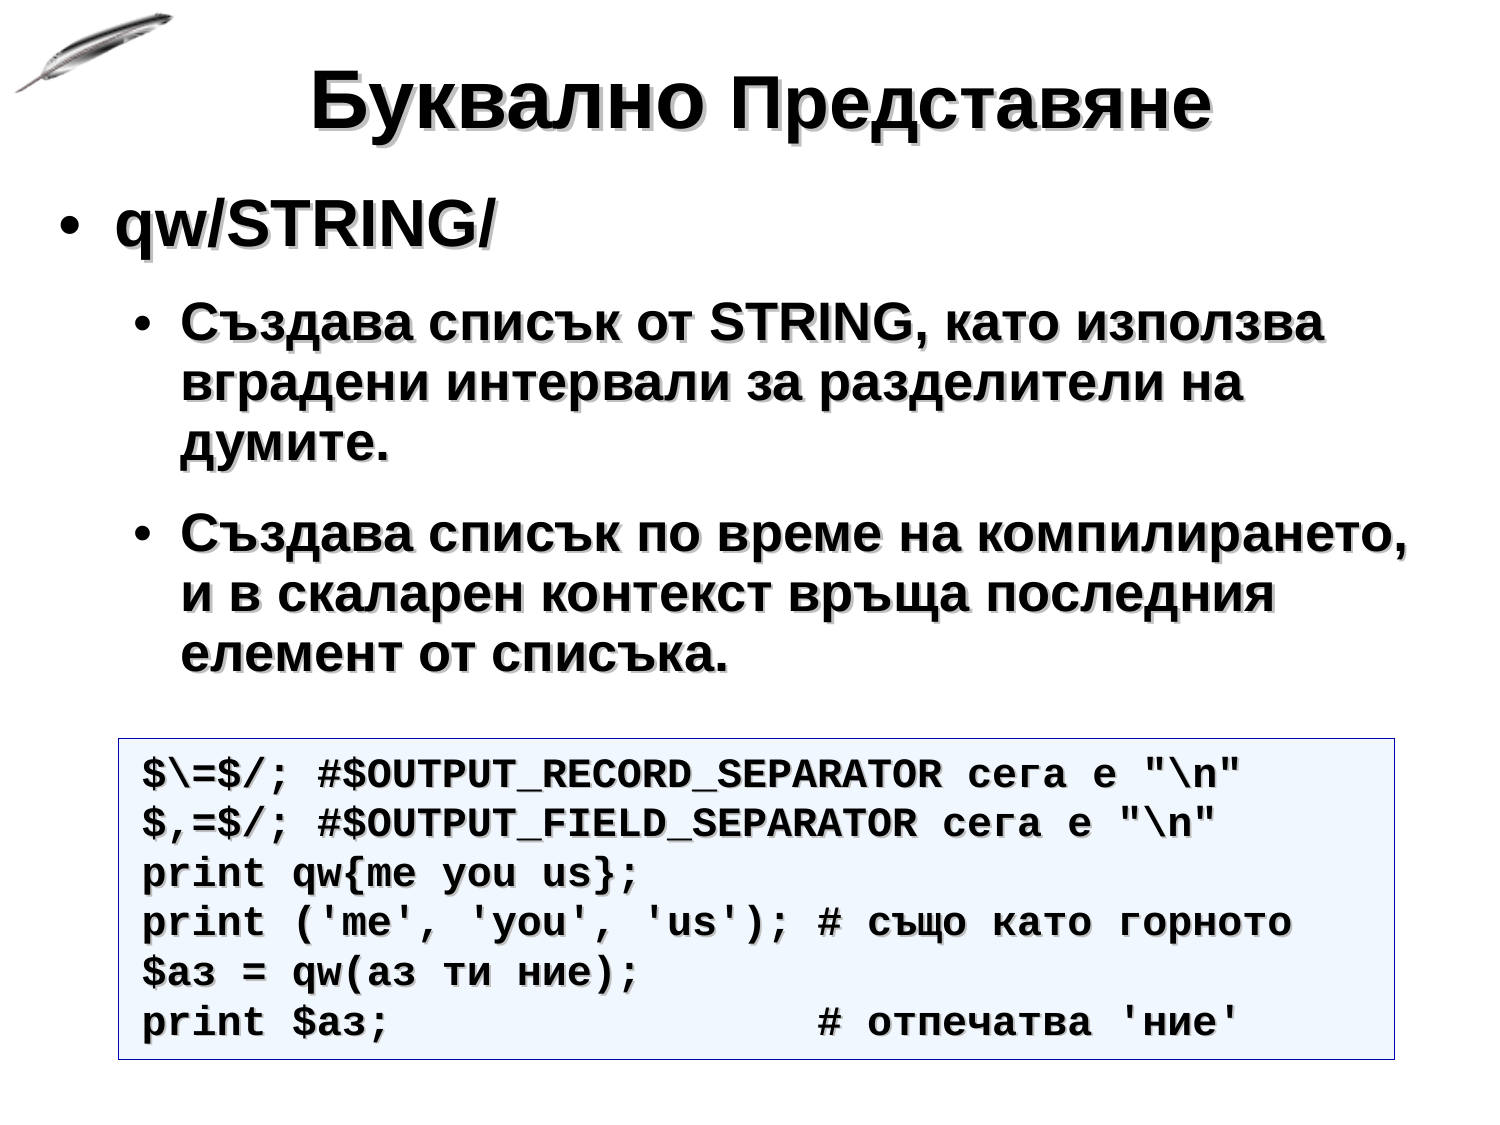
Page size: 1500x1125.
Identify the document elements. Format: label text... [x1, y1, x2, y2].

title Буквално Представяне [103, 0, 1397, 207]
text_box $\=$/; #$OUTPUT_RECORD_SEPARATOR сега е "\n" $,=$/; #$OUTPUT_FIELD_SEPARATOR сега е "\n" print qw{me you us}; print ('me', 'you', 'us'); # също като горното $аз = qw(аз ти ние); print $аз; # отпечатва 'ние' [118, 738, 1394, 1060]
list qw/STRING/ Създава списък от STRING, като използва вградени интервали за разделители на думите. Създава списък по време на компилирането, и в скаларен контекст връща последния елемент от списъка. [59, 187, 1453, 1125]
picture [11, 11, 103, 95]
